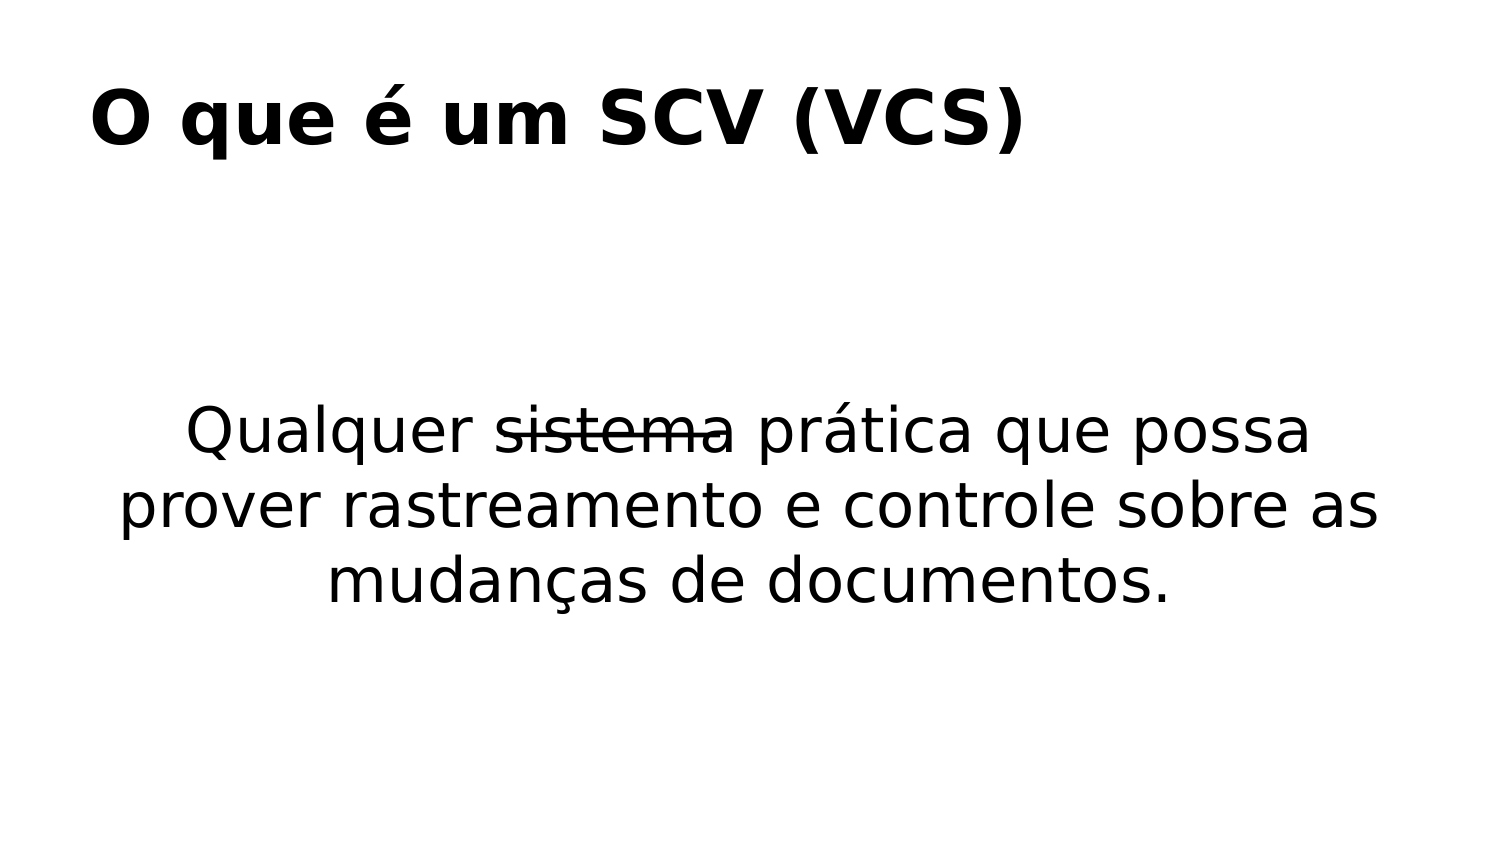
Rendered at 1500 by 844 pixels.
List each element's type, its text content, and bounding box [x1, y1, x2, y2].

text_box Qualquer sistema prática que possa prover rastreamento e controle sobre as mudanças de documentos. [75, 196, 1425, 808]
text_box O que é um SCV (VCS) [75, 33, 1425, 175]
